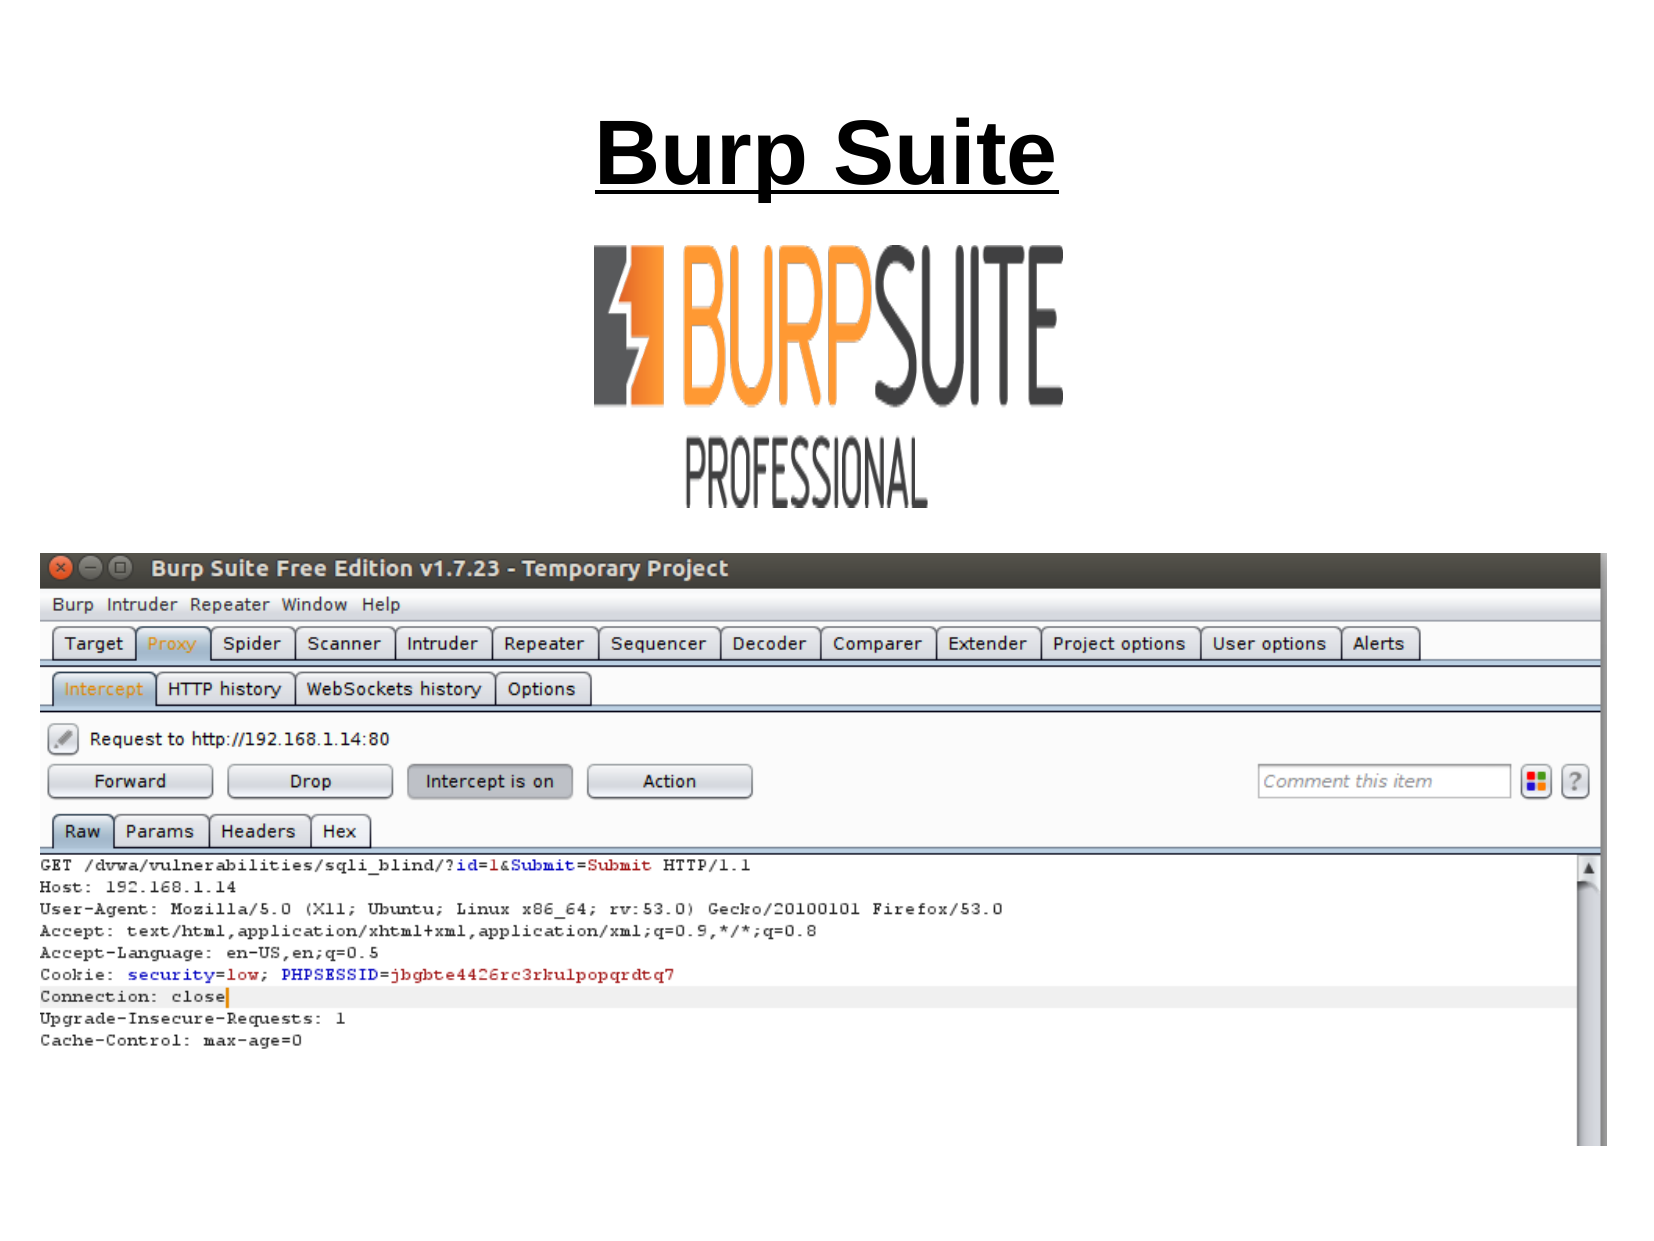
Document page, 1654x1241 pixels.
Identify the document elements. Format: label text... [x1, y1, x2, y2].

picture [40, 553, 1607, 1146]
title Burp Suite [82, 49, 1571, 257]
picture [594, 245, 1063, 508]
